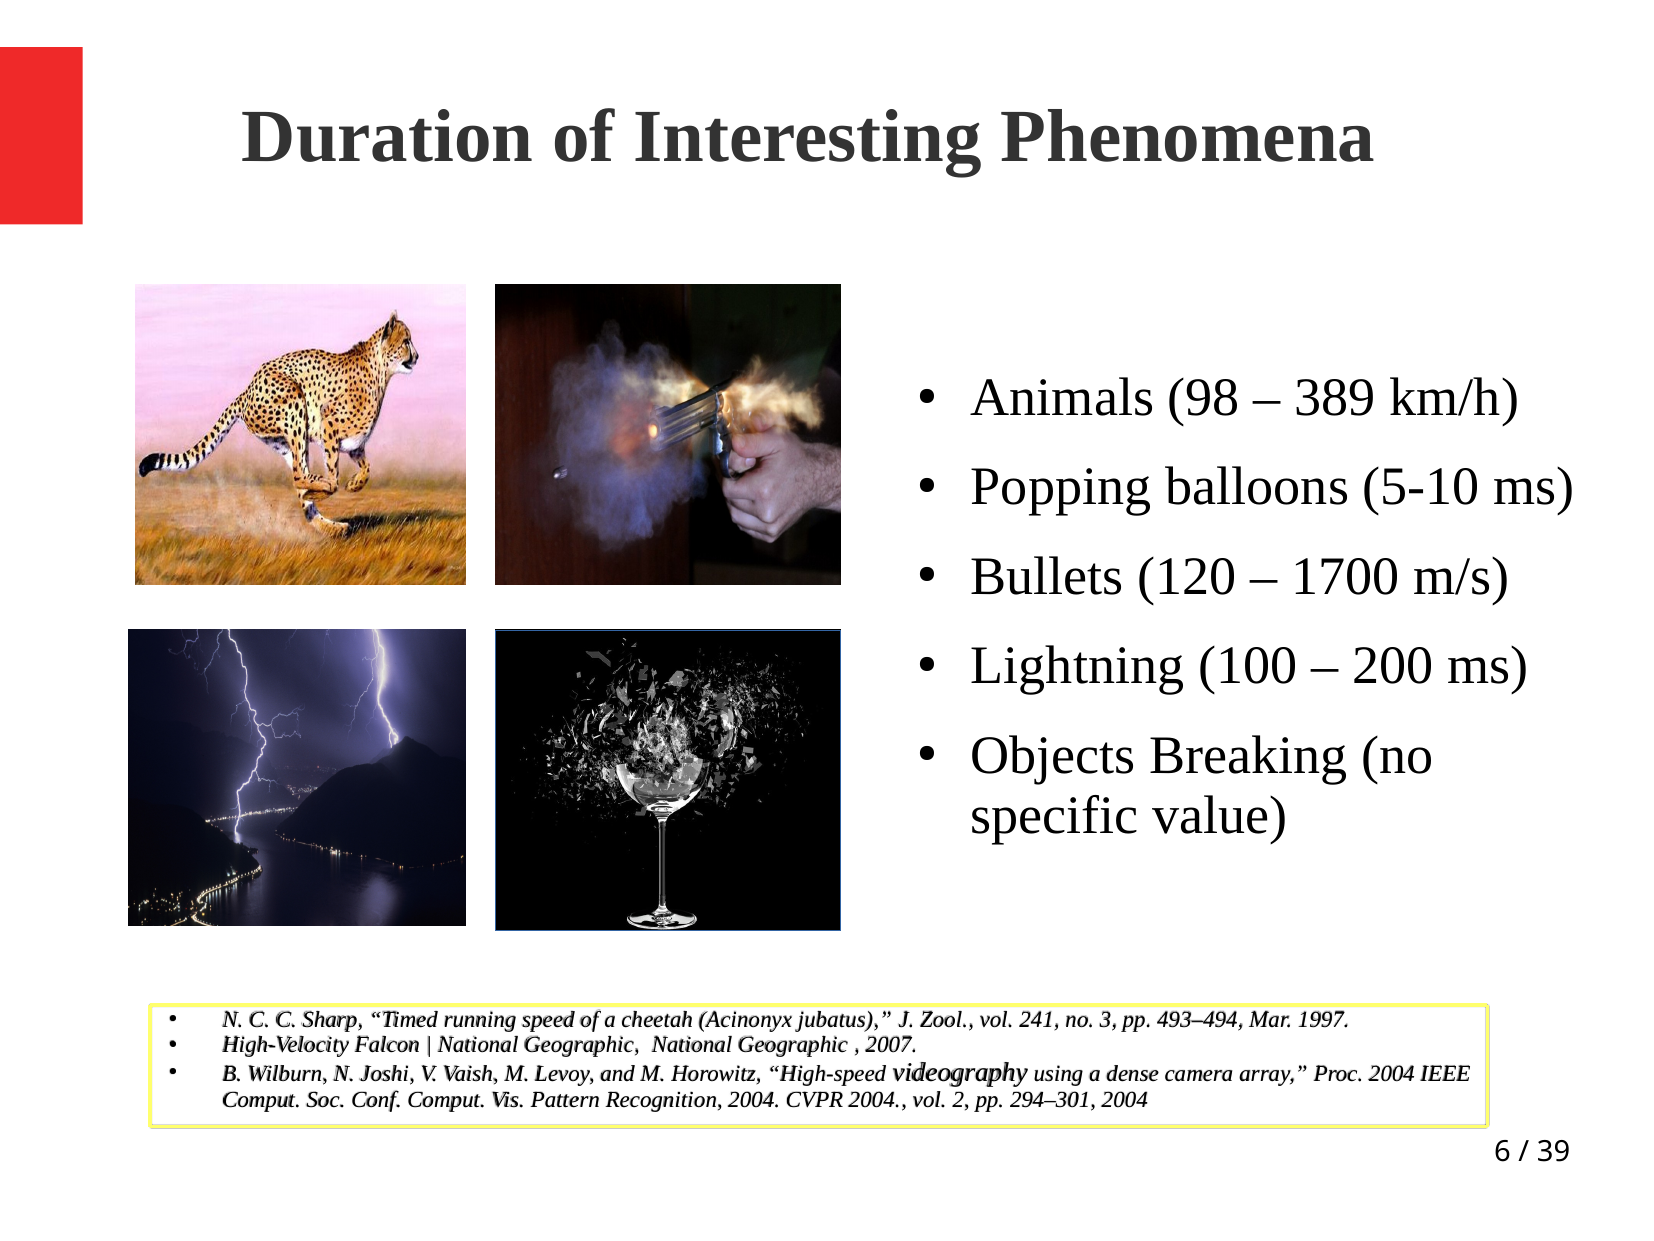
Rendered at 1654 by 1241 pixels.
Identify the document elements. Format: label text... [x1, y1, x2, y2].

picture [495, 284, 841, 586]
list N. C. C. Sharp, “Timed running speed of a cheetah (Acinonyx jubatus),” J. Zool., vol. 241, no. 3, pp. 493–494, Mar. 1997. High-Velocity Falcon | National Geographic, National Geographic , 2007. B. Wilburn, N. Joshi, V. Vaish, M. Levoy, and M. Horowitz, “High-speed videography using a dense camera array,” Proc. 2004 IEEE Comput. Soc. Conf. Comput. Vis. Pattern Recognition, 2004. CVPR 2004., vol. 2, pp. 294–301, 2004 [150, 1005, 1488, 1127]
title Duration of Interesting Phenomena [193, 46, 1426, 225]
picture [135, 284, 466, 586]
picture [128, 629, 466, 926]
picture [495, 629, 841, 931]
text_box Animals (98 – 389 km/h) Popping balloons (5-10 ms) Bullets (120 – 1700 m/s) Lightning (100 – 200 ms) Objects Breaking (no specific value) [885, 360, 1617, 1120]
